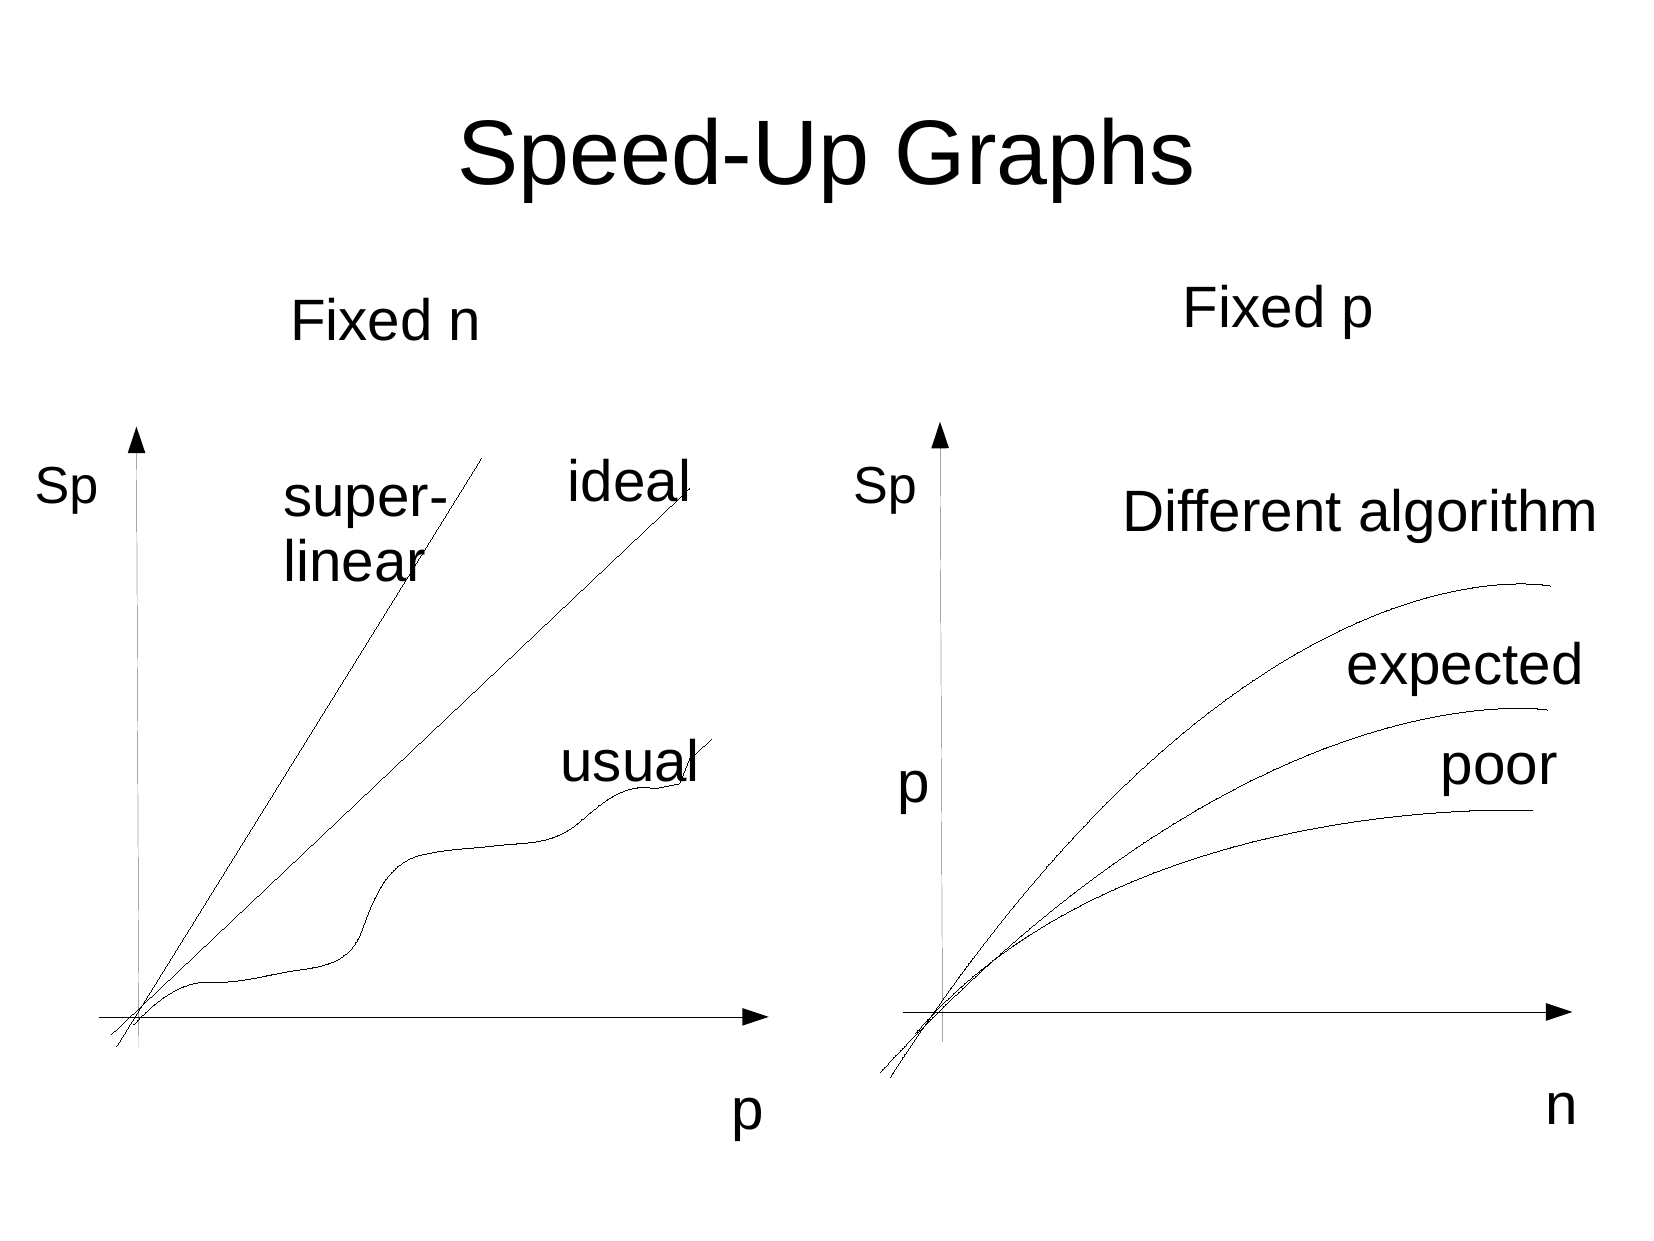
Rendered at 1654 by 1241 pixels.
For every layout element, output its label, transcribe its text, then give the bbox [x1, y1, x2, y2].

text_box usual [545, 721, 715, 802]
text_box p [882, 742, 946, 823]
text_box super- linear [268, 456, 464, 602]
text_box Sp [838, 448, 932, 525]
text_box Different algorithm [1107, 471, 1614, 552]
text_box Fixed p [1168, 267, 1390, 348]
text_box expected [1331, 624, 1599, 705]
text_box poor [1426, 724, 1573, 805]
text_box p [716, 1068, 779, 1149]
text_box Sp [19, 448, 114, 525]
text_box n [1530, 1063, 1593, 1144]
text_box ideal [553, 441, 706, 522]
text_box Fixed n [275, 280, 497, 361]
title Speed-Up Graphs [82, 56, 1571, 250]
